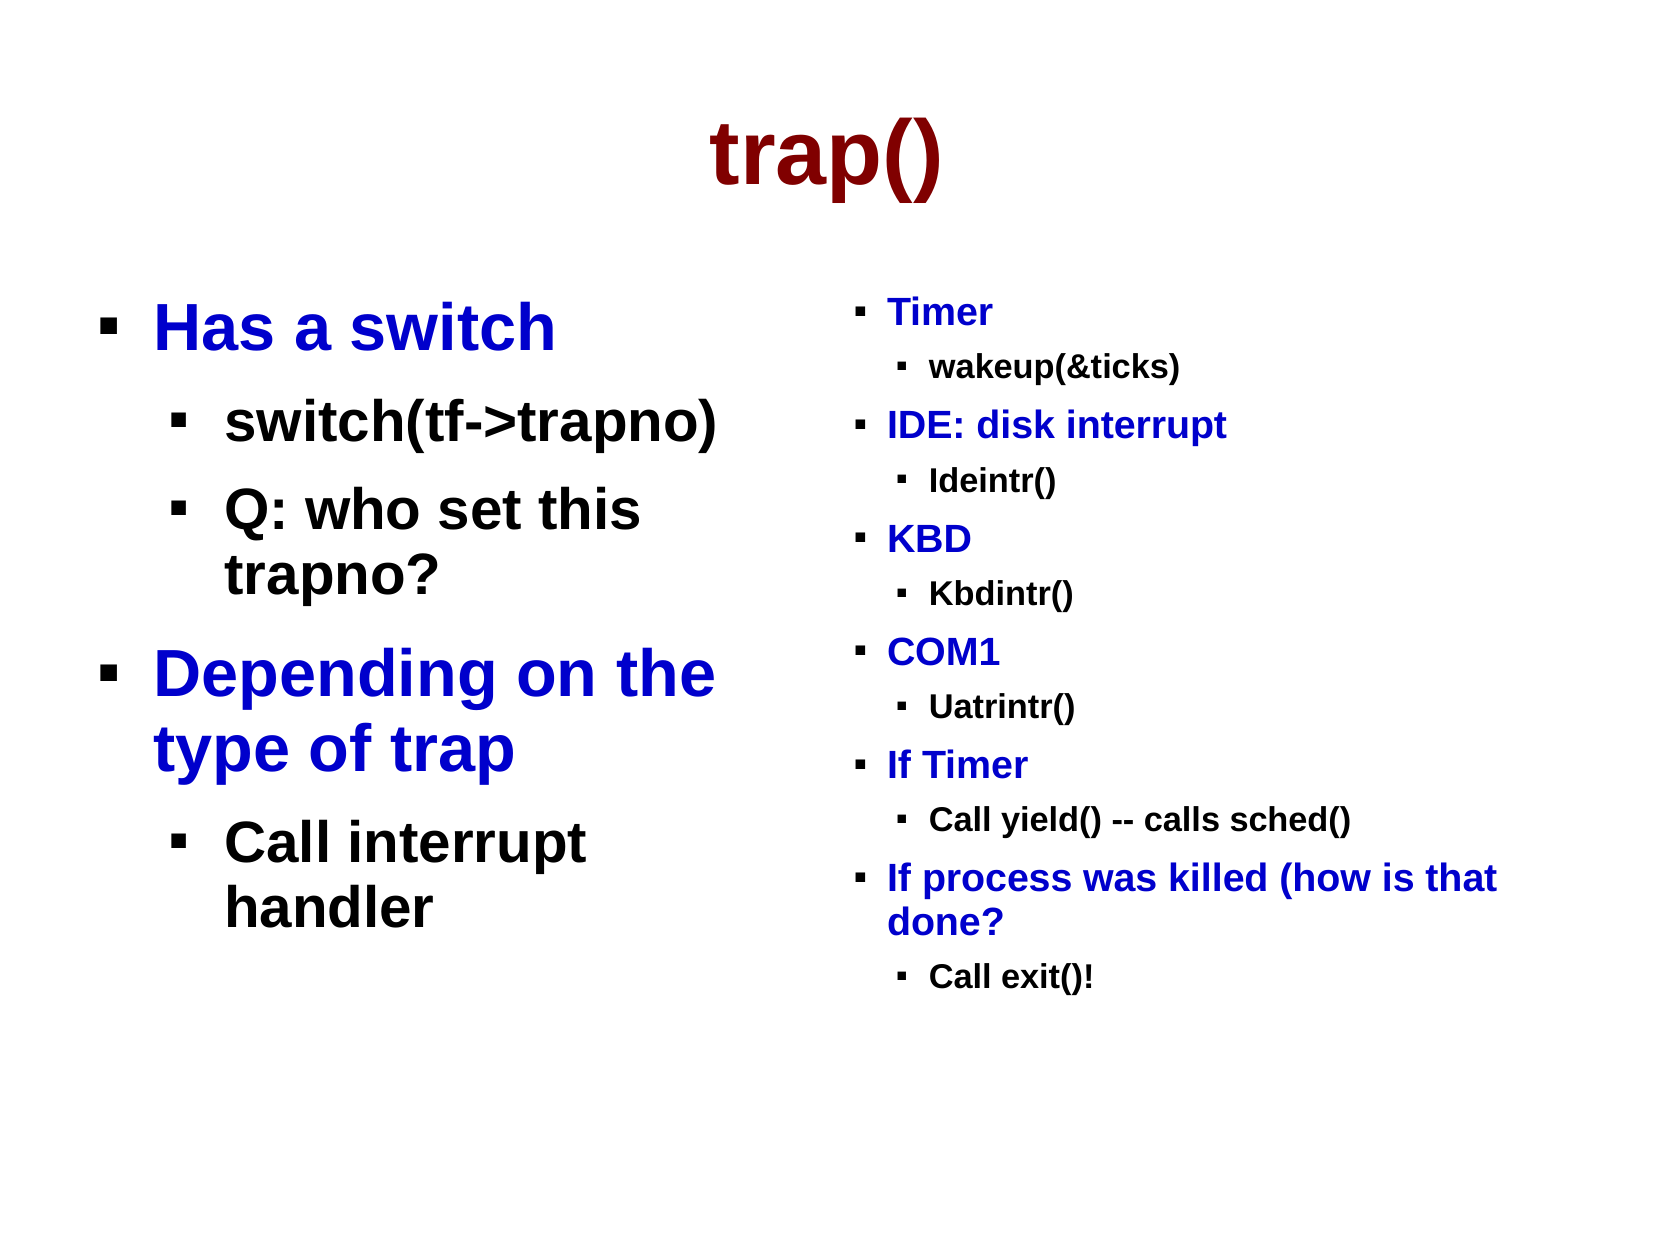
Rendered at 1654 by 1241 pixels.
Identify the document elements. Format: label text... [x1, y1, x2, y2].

list Timer wakeup(&ticks) IDE: disk interrupt Ideintr() KBD Kbdintr() COM1 Uatrintr() If Timer Call yield() -- calls sched() If process was killed (how is that done? Call exit()! [845, 290, 1572, 1010]
title trap() [82, 49, 1571, 257]
list Has a switch switch(tf->trapno) Q: who set this trapno? Depending on the type of trap Call interrupt handler [82, 290, 809, 1010]
